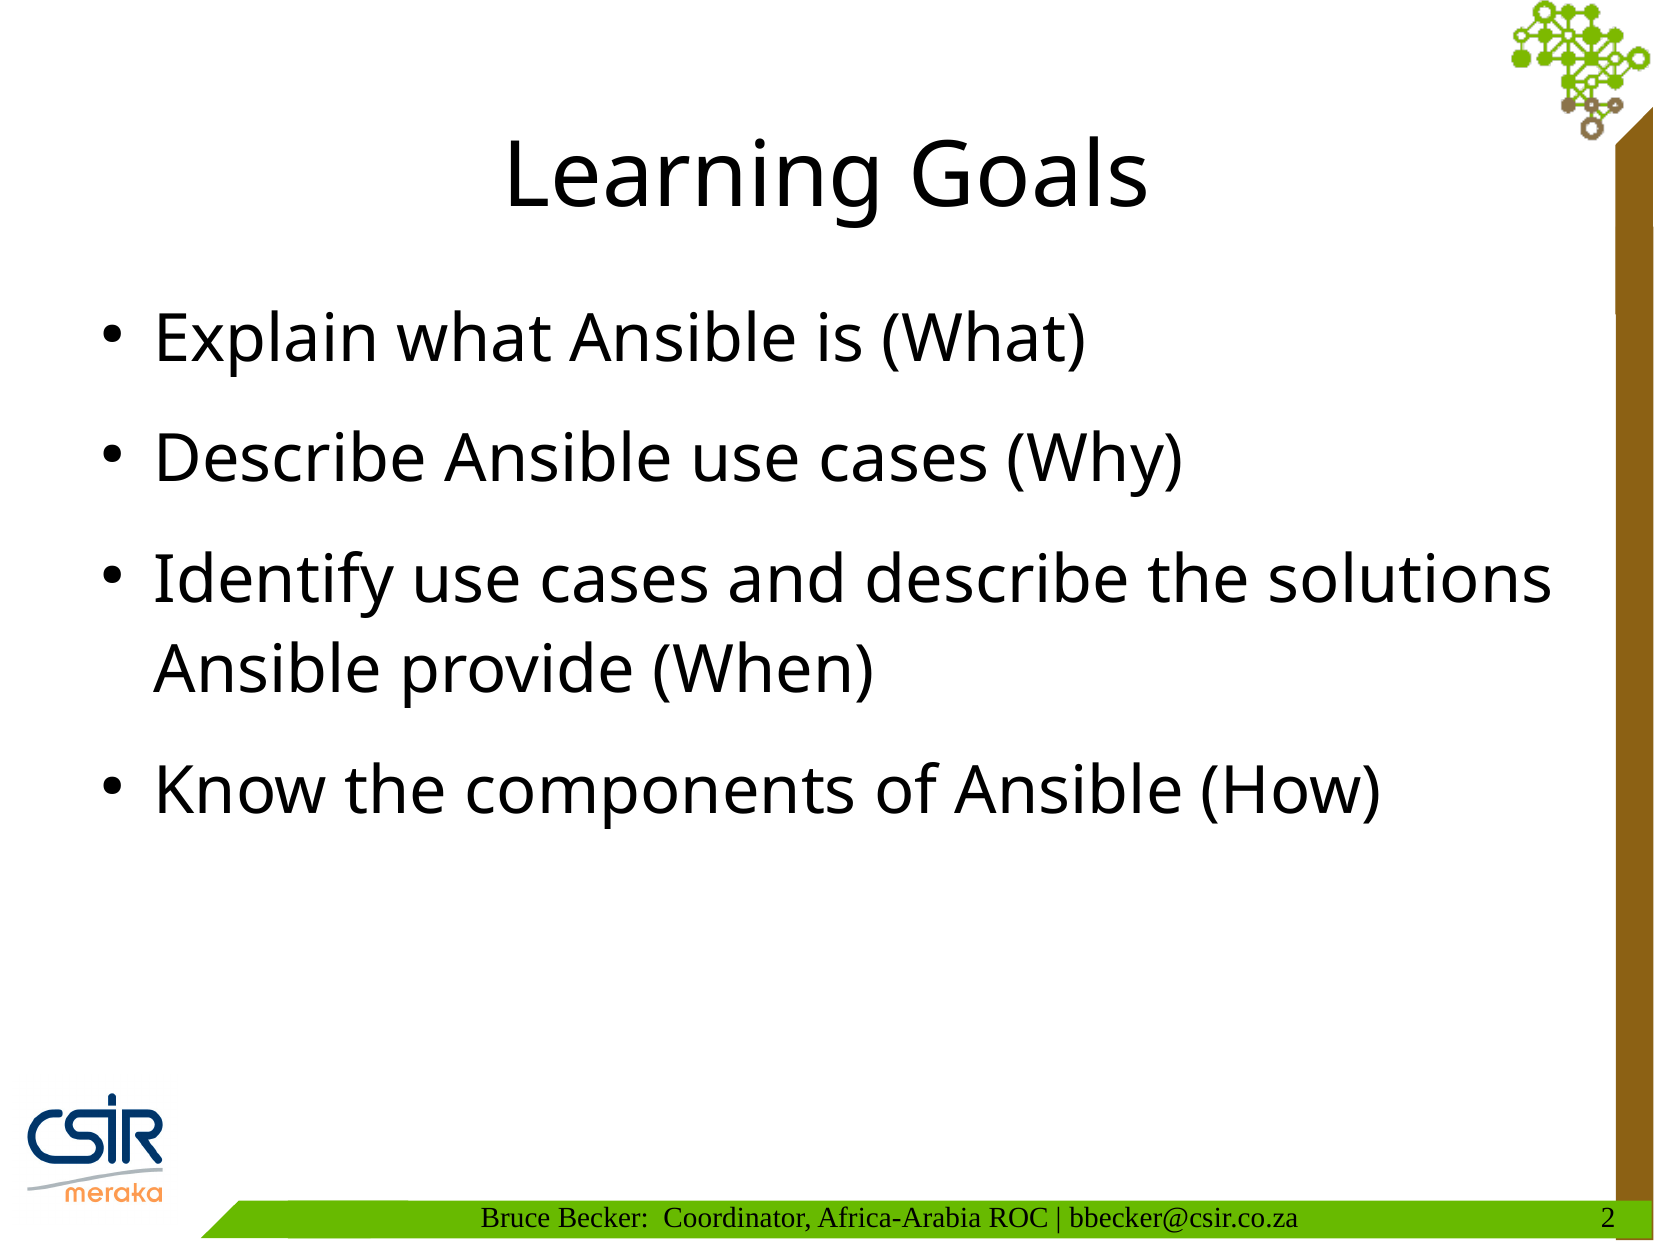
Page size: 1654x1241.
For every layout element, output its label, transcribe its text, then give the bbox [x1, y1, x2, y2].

picture [1503, 0, 1654, 144]
picture [12, 1074, 178, 1225]
title Learning Goals [82, 67, 1571, 275]
list Explain what Ansible is (What) Describe Ansible use cases (Why) Identify use cases and describe the solutions Ansible provide (When) Know the components of Ansible (How) [82, 290, 1571, 1010]
